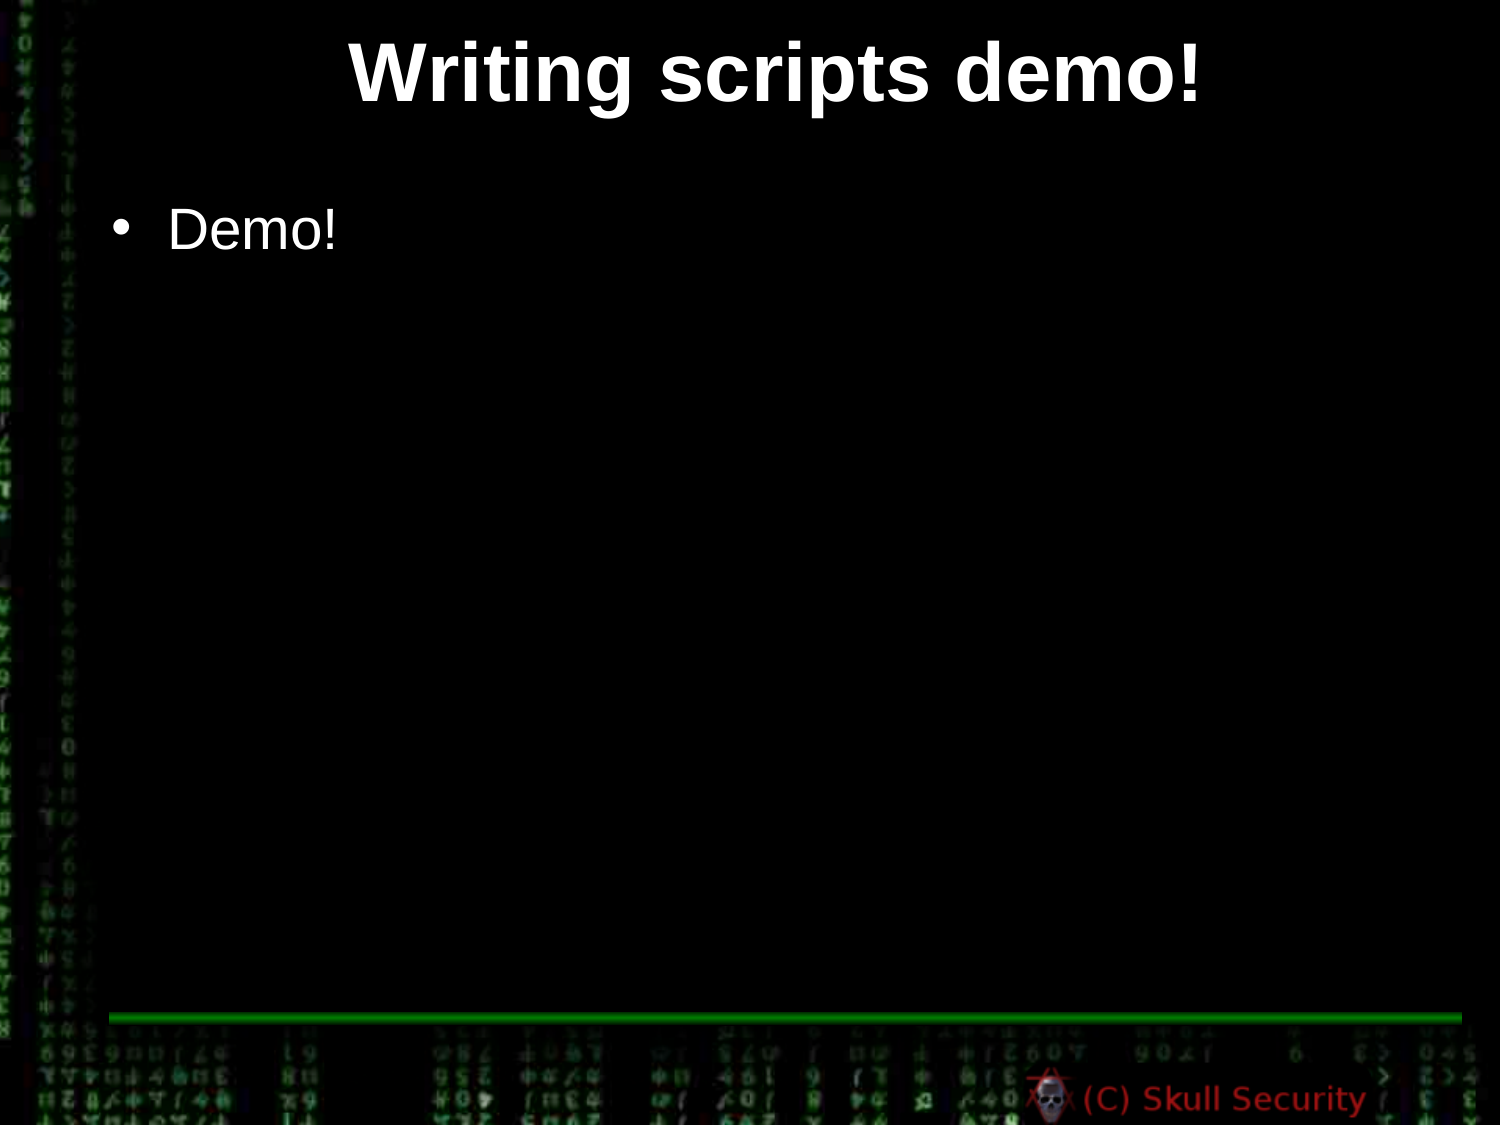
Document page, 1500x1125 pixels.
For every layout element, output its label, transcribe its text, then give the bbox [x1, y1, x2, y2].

list Demo! [108, 183, 1459, 997]
title Writing scripts demo! [103, 5, 1450, 131]
picture [0, 0, 1500, 1125]
